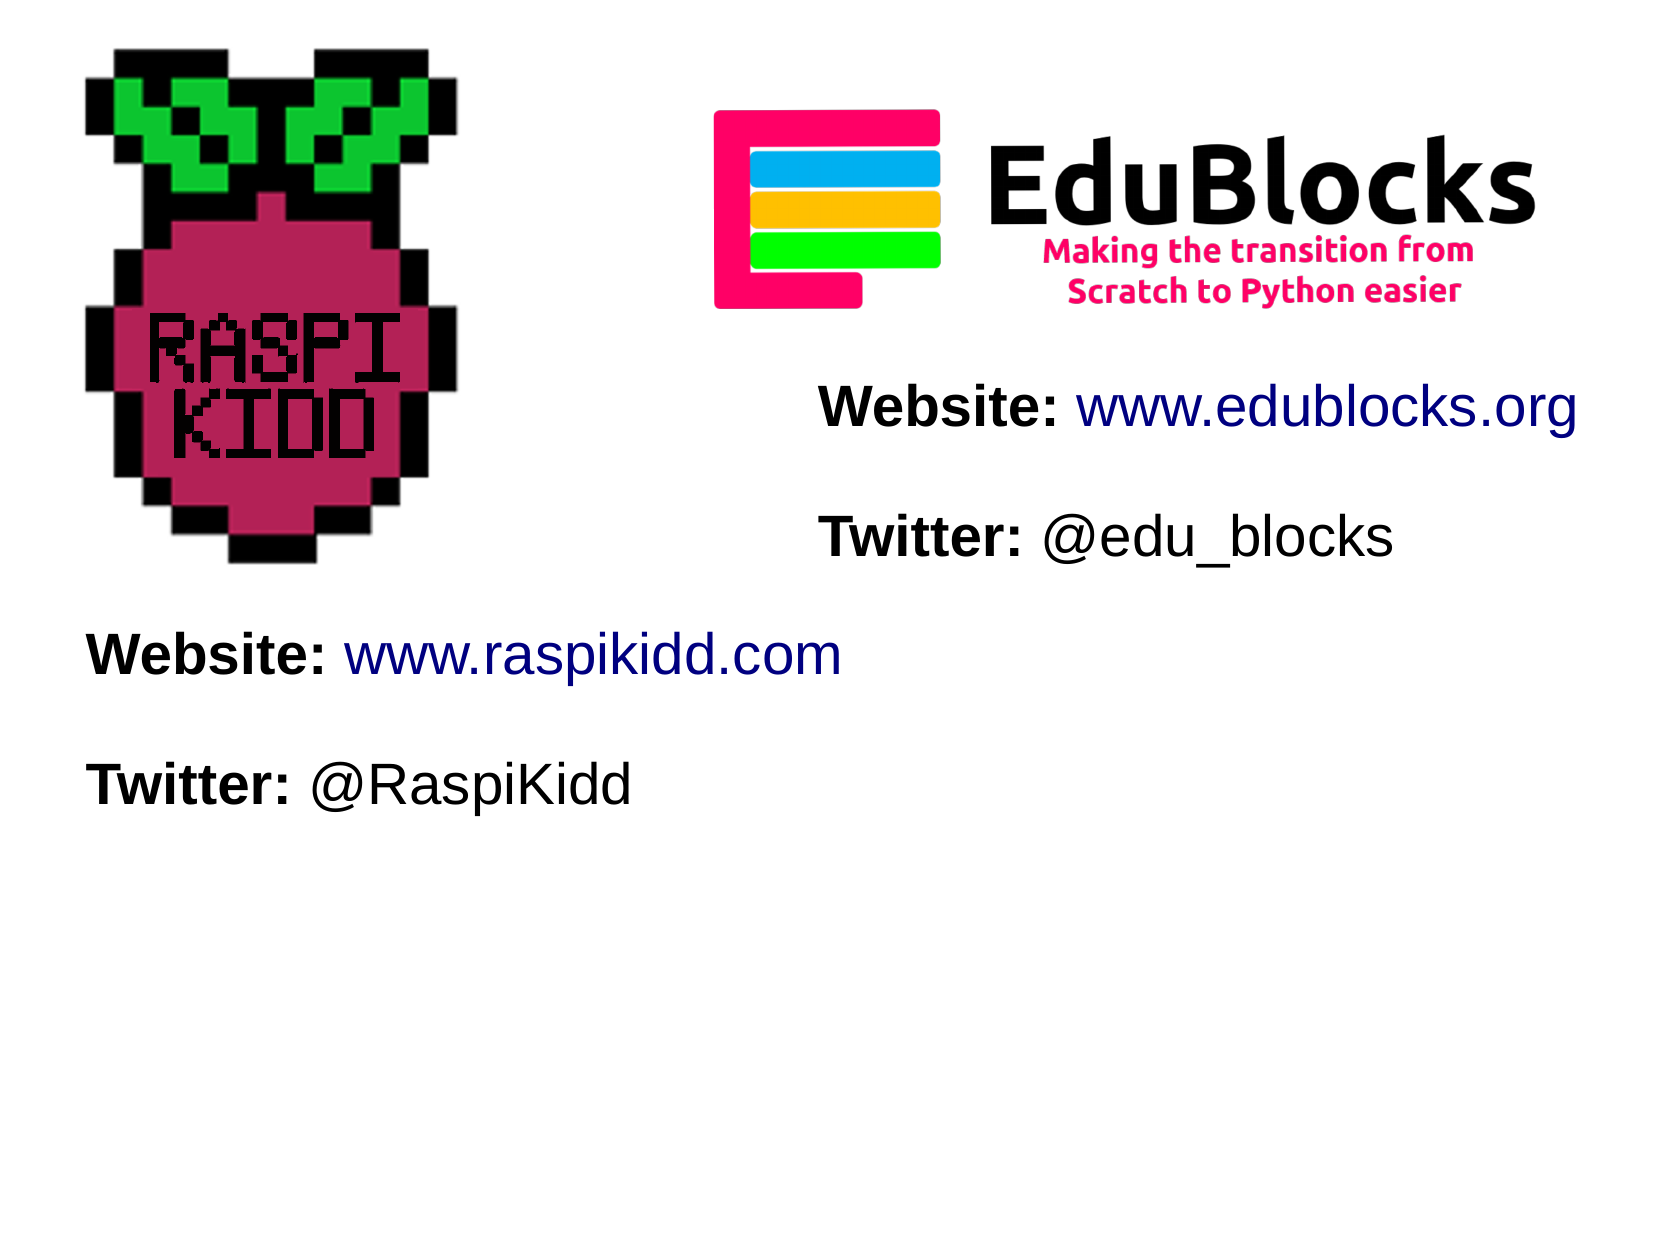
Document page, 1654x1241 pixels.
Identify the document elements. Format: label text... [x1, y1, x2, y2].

picture [83, 45, 461, 567]
text_box Website: www.edublocks.org Twitter: @edu_blocks [803, 366, 1619, 579]
text_box Website: www.raspikidd.com Twitter: @RaspiKidd [70, 614, 863, 888]
picture [713, 75, 1607, 331]
